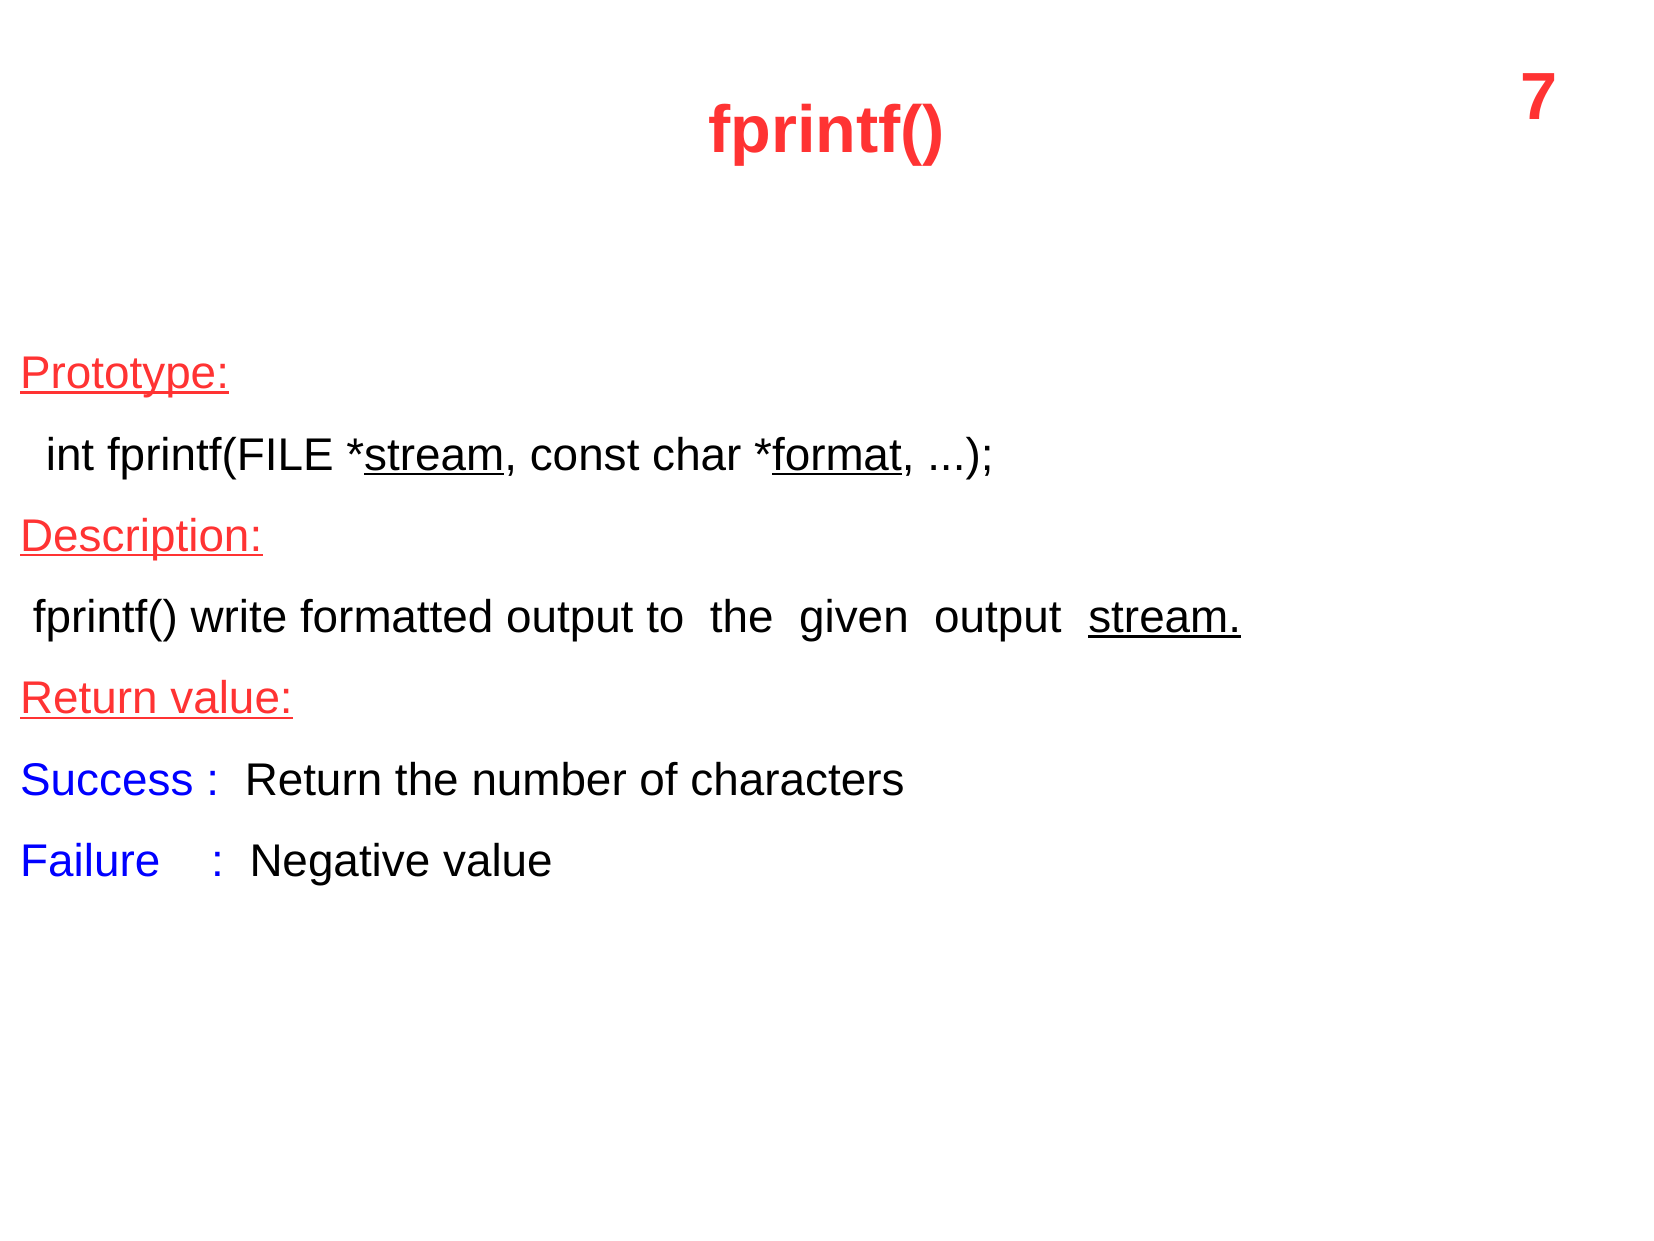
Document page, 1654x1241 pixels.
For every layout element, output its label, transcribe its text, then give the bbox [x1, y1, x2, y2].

title fprintf() [0, 0, 1654, 254]
text_box 7 [1505, 52, 1571, 154]
list Prototype: int fprintf(FILE *stream, const char *format, ...); Description: fprintf() write formatted output to the given output stream. Return value: Success : Return the number of characters Failure : Negative value [0, 254, 1654, 1241]
